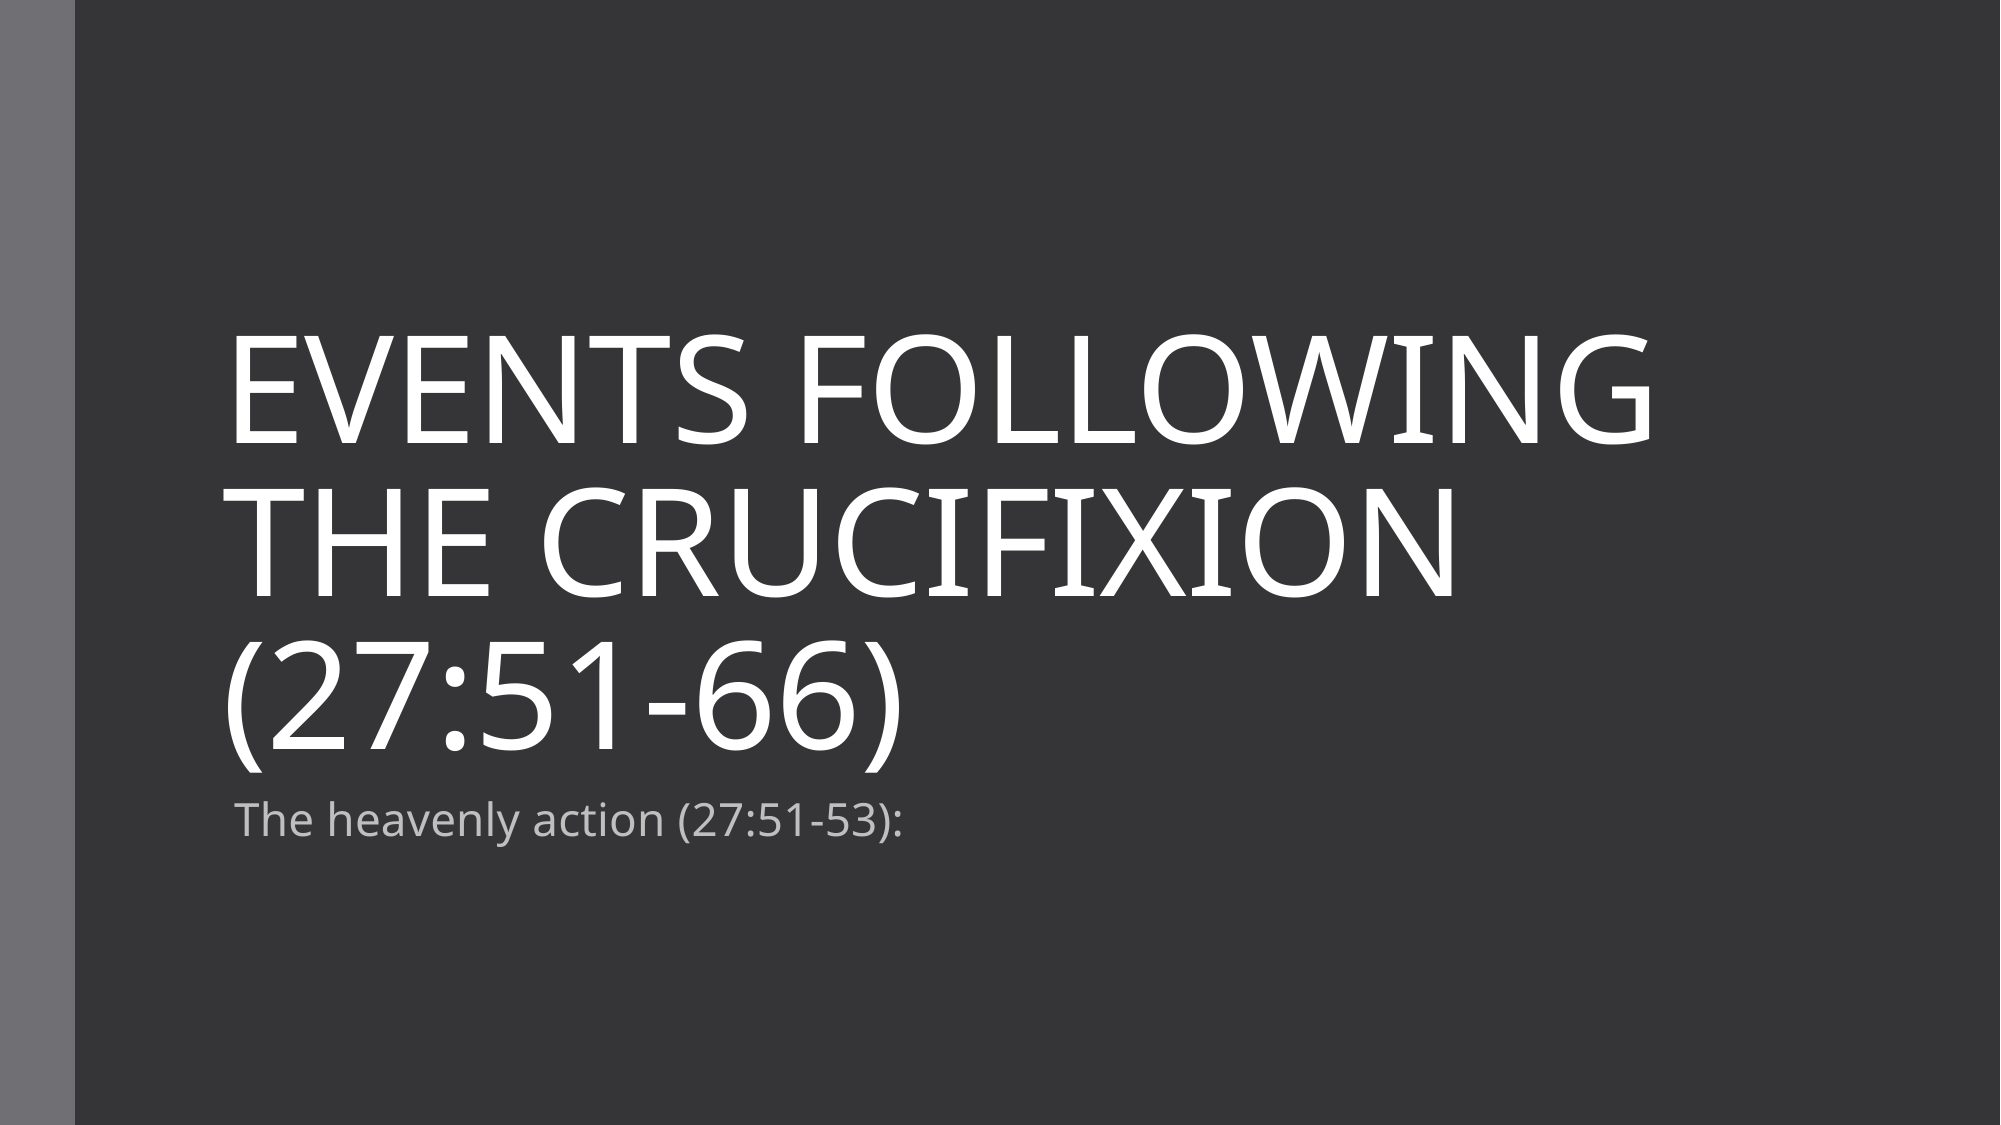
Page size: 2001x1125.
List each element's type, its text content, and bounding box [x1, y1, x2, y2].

subtitle The heavenly action (27:51-53): [206, 787, 1752, 1066]
title EVENTS FOLLOWING THE CRUCIFIXION (27:51-66) [206, 124, 1752, 787]
